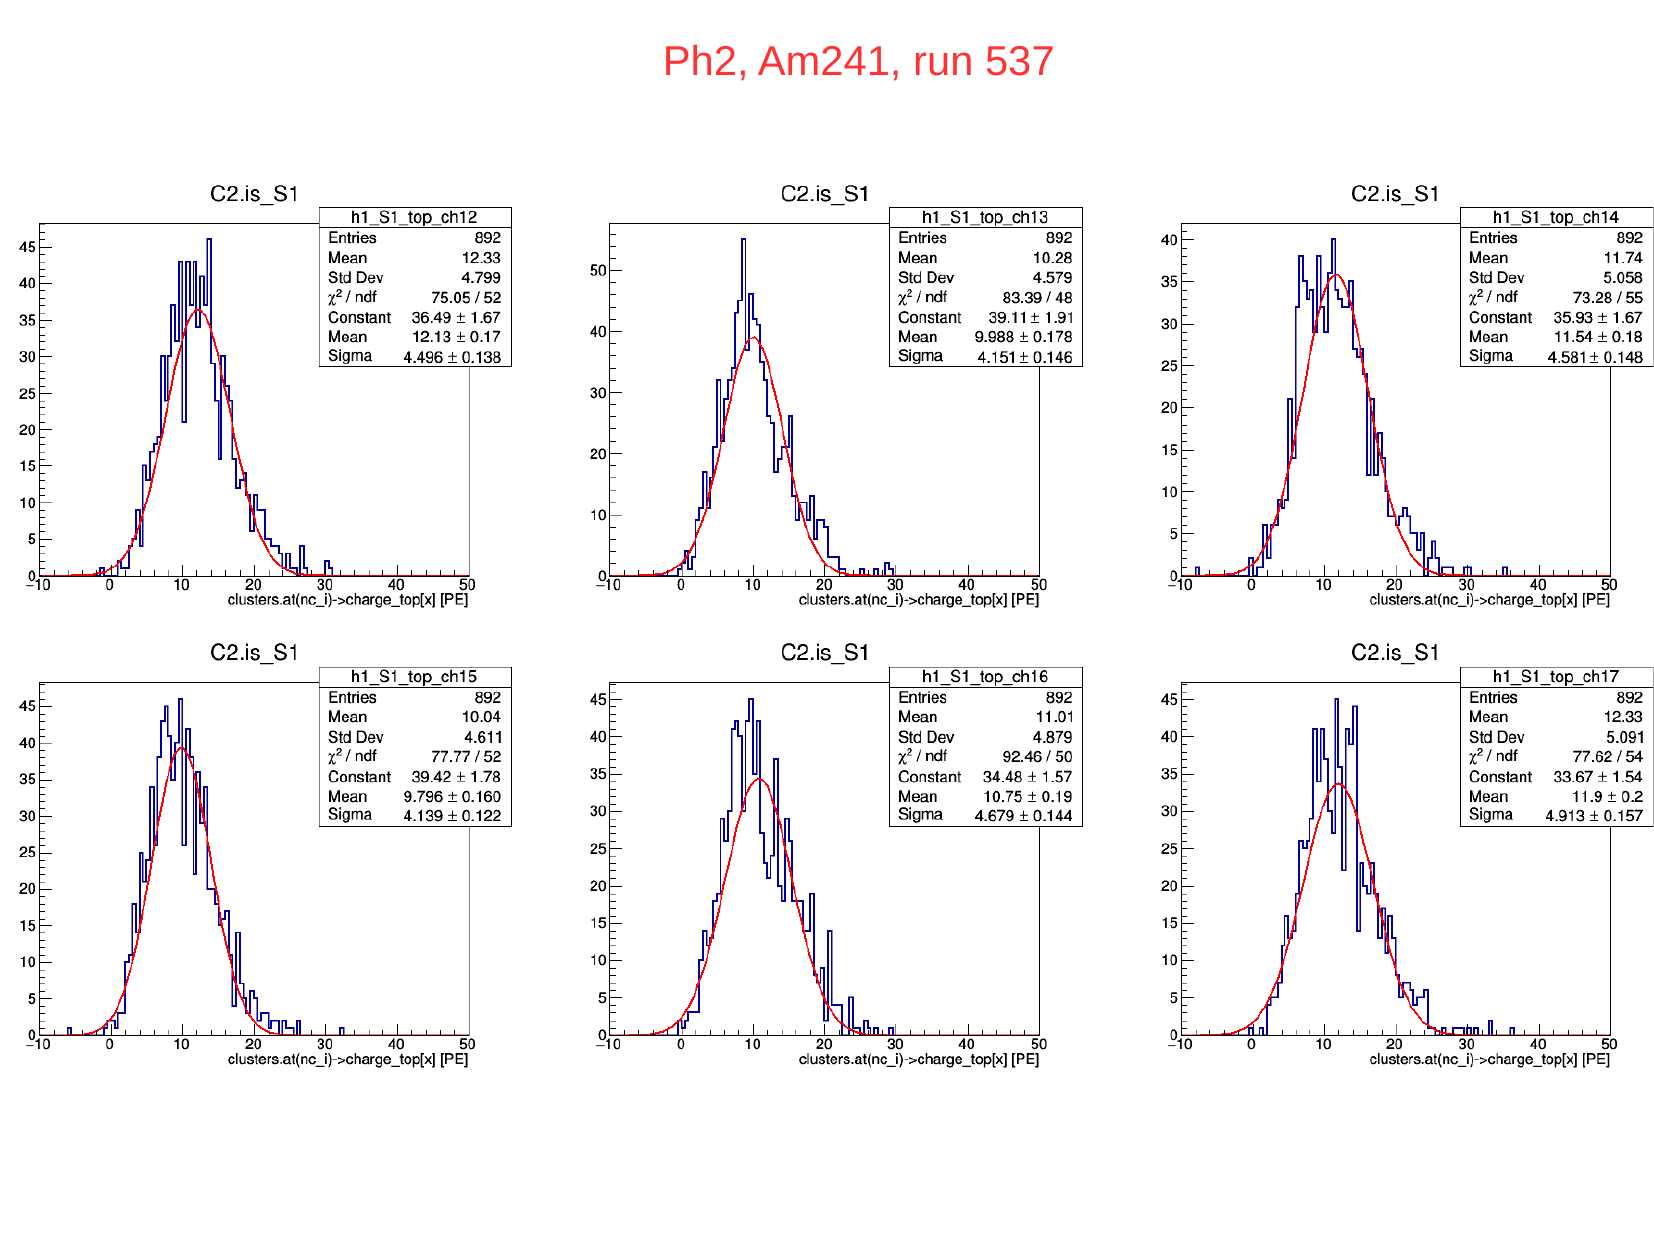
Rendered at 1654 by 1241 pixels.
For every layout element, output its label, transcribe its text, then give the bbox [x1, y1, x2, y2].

text_box Ph2, Am241, run 537 [518, 29, 1201, 166]
picture [6, 174, 1654, 1072]
